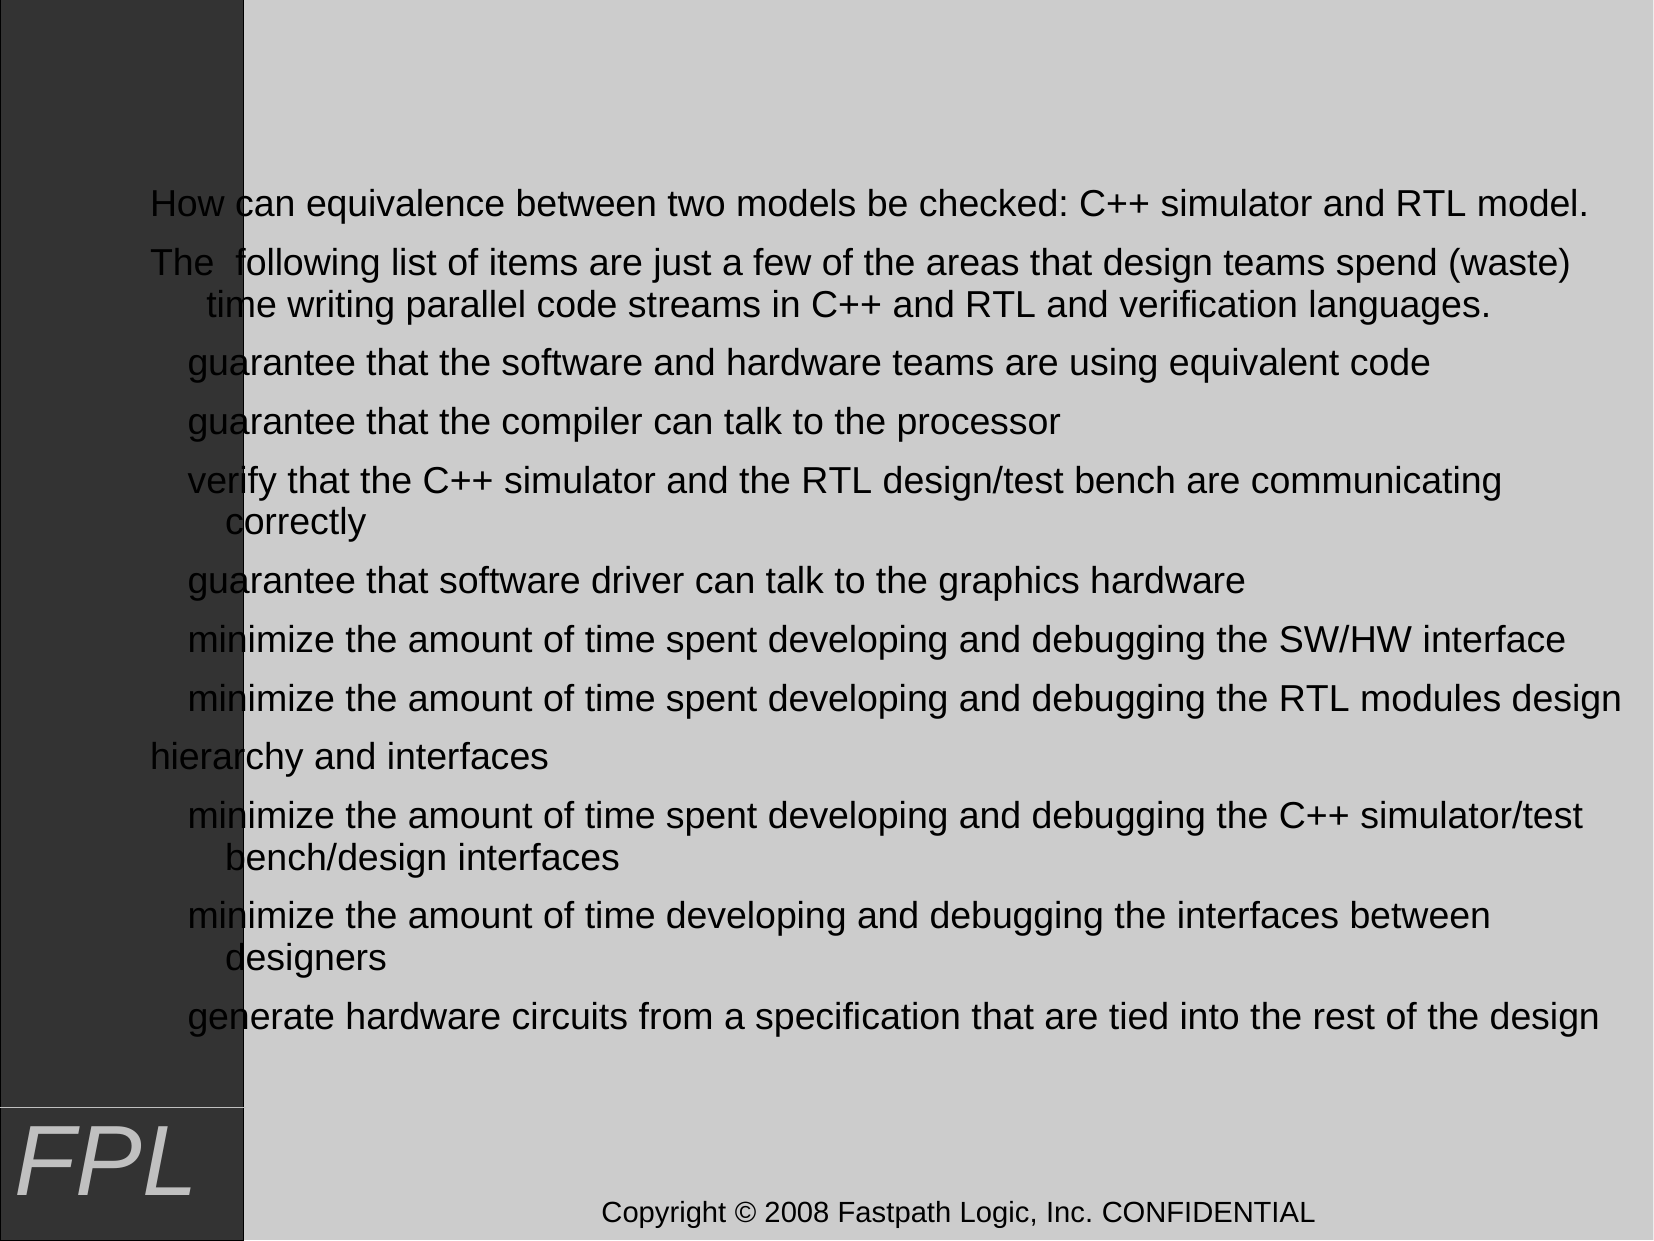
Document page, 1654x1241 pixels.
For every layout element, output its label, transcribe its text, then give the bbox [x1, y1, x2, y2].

list How can equivalence between two models be checked: C++ simulator and RTL model. The following list of items are just a few of the areas that design teams spend (waste) time writing parallel code streams in C++ and RTL and verification languages. guarantee that the software and hardware teams are using equivalent code guarantee that the compiler can talk to the processor verify that the C++ simulator and the RTL design/test bench are communicating correctly guarantee that software driver can talk to the graphics hardware minimize the amount of time spent developing and debugging the SW/HW interface minimize the amount of time spent developing and debugging the RTL modules design hierarchy and interfaces minimize the amount of time spent developing and debugging the C++ simulator/test bench/design interfaces minimize the amount of time developing and debugging the interfaces between designers generate hardware circuits from a specification that are tied into the rest of the design [150, 182, 1627, 1241]
